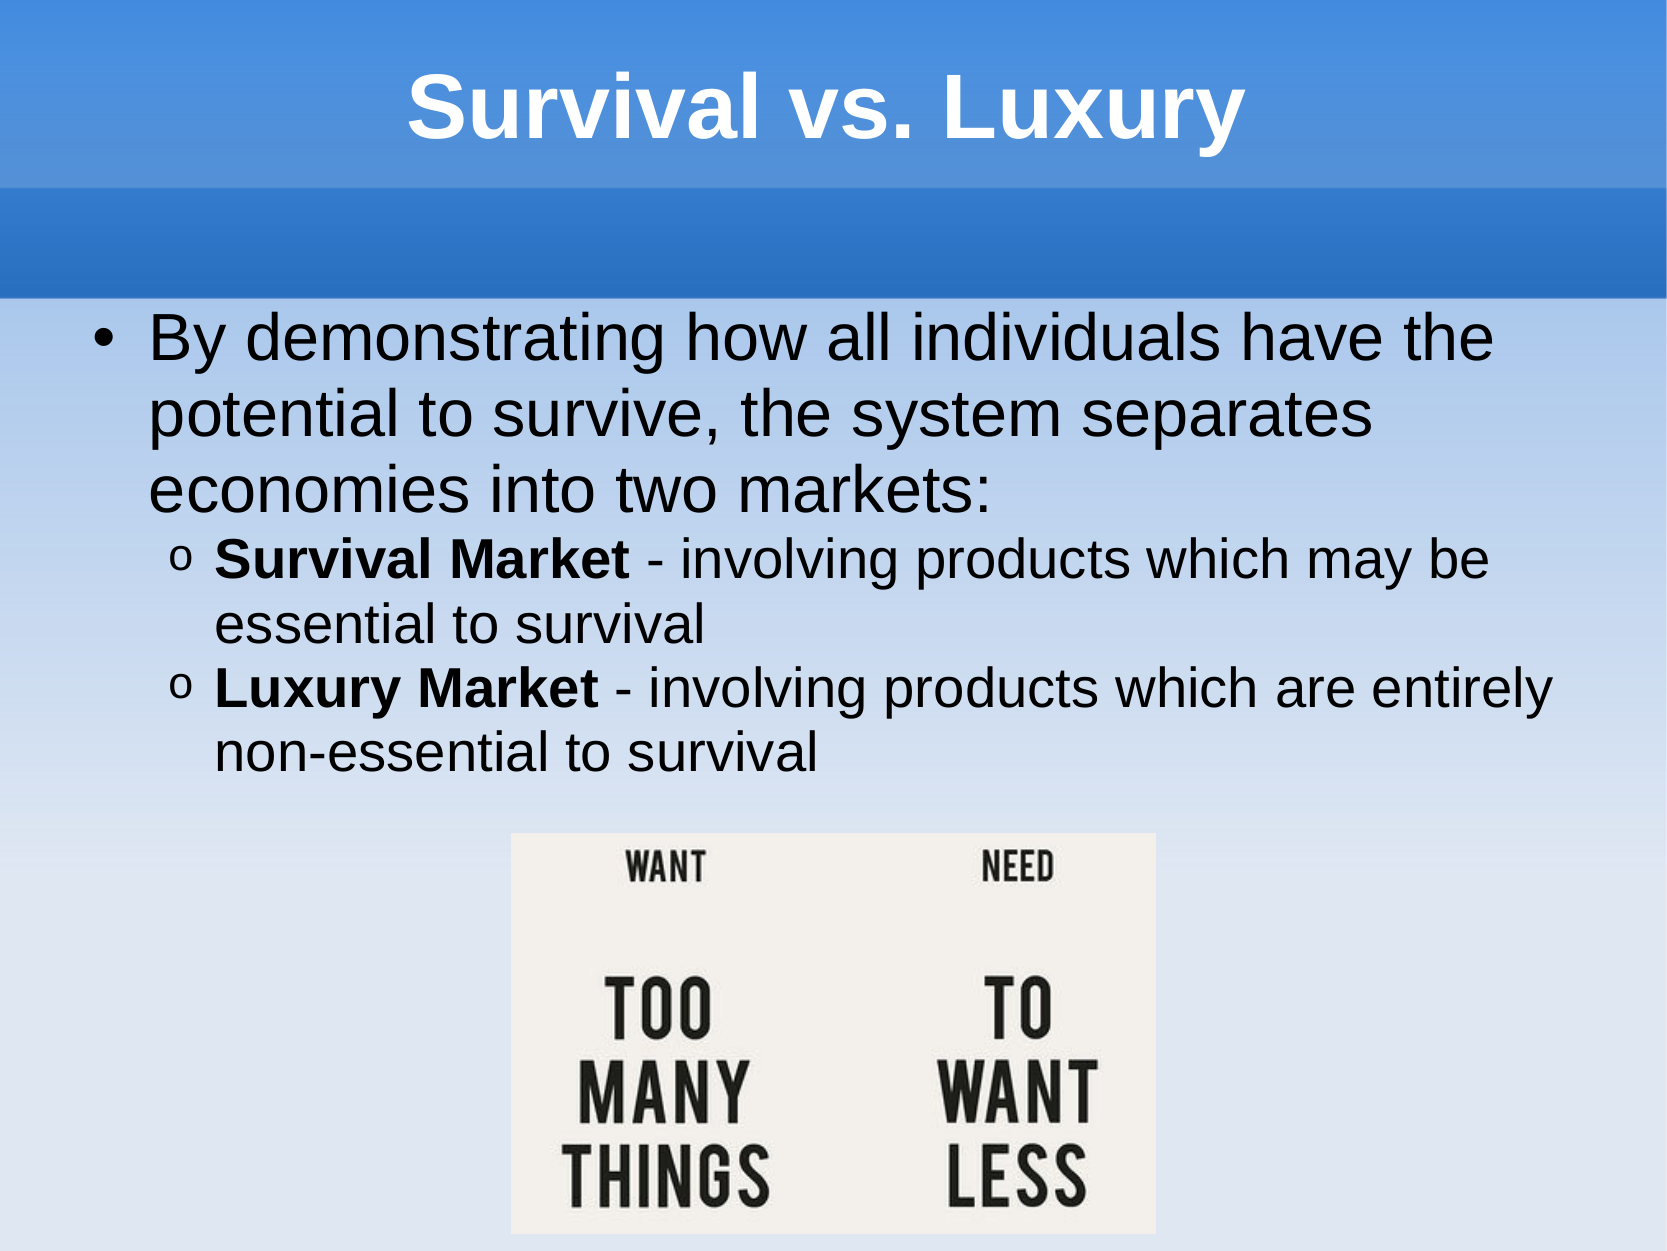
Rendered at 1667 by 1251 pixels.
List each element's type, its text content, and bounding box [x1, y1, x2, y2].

subtitle By demonstrating how all individuals have the potential to survive, the system separates economies into two markets: Survival Market - involving products which may be essential to survival Luxury Market - involving products which are entirely non-essential to survival [73, 299, 1580, 927]
title Survival vs. Luxury [67, 6, 1587, 209]
picture [0, 0, 1667, 1251]
